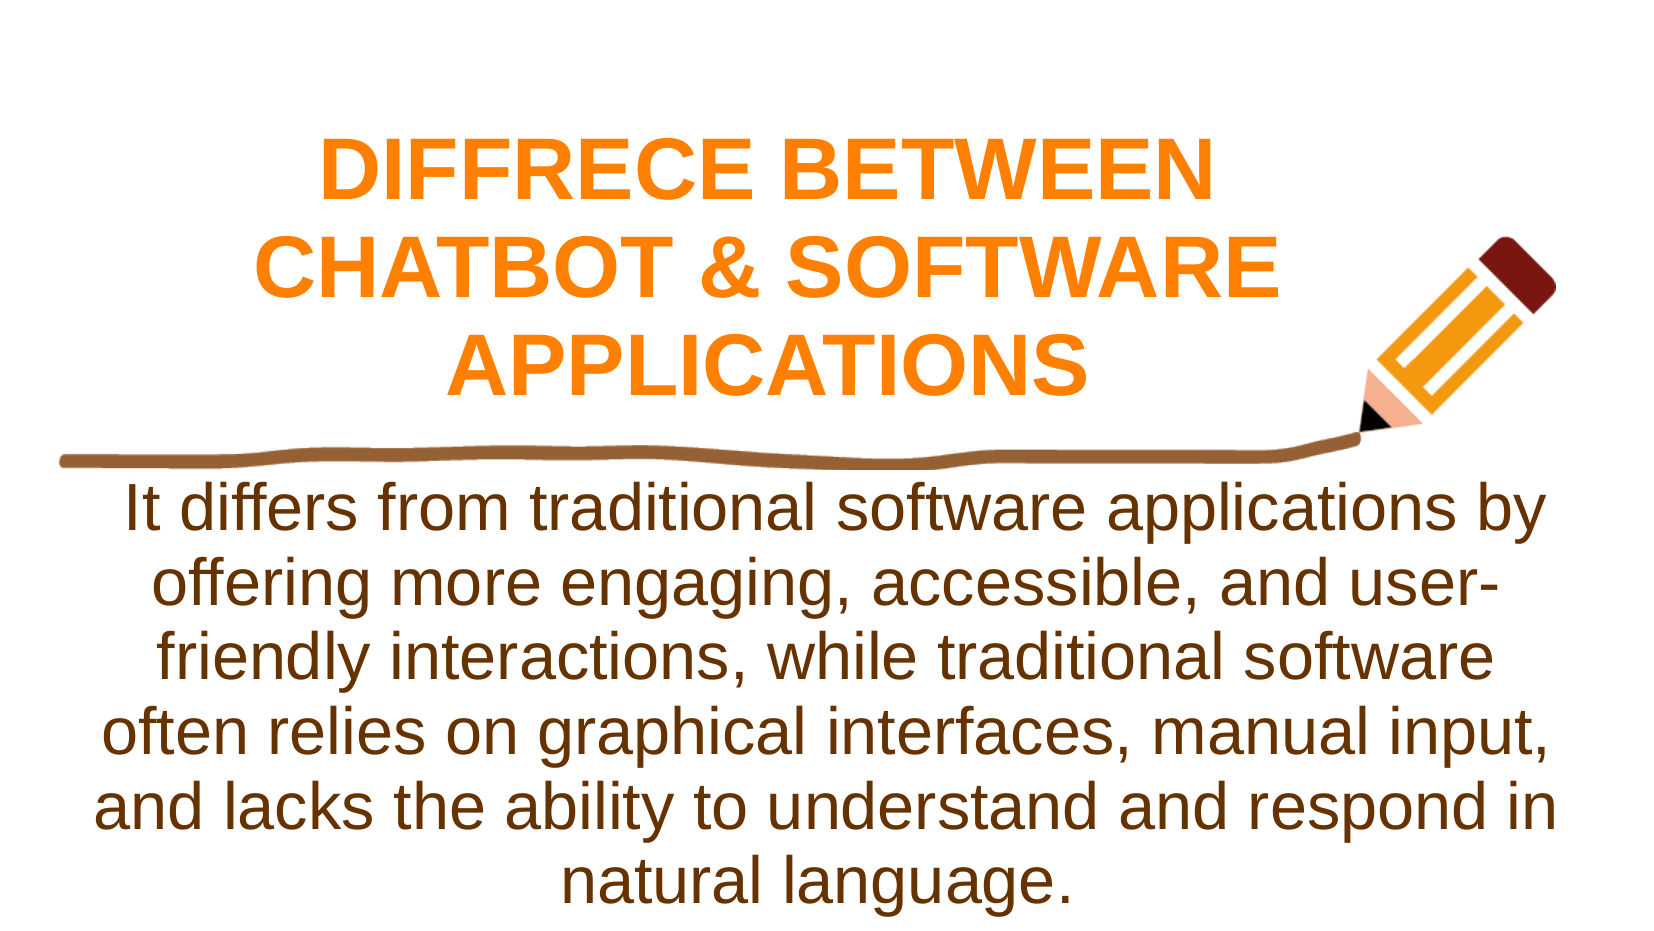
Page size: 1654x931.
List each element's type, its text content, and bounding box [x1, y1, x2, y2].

title DIFFRECE BETWEEN CHATBOT & SOFTWARE APPLICATIONS [147, 120, 1388, 414]
picture [59, 236, 1556, 473]
subtitle It differs from traditional software applications by offering more engaging, accessible, and user-friendly interactions, while traditional software often relies on graphical interfaces, manual input, and lacks the ability to understand and respond in natural language. [88, 469, 1565, 919]
